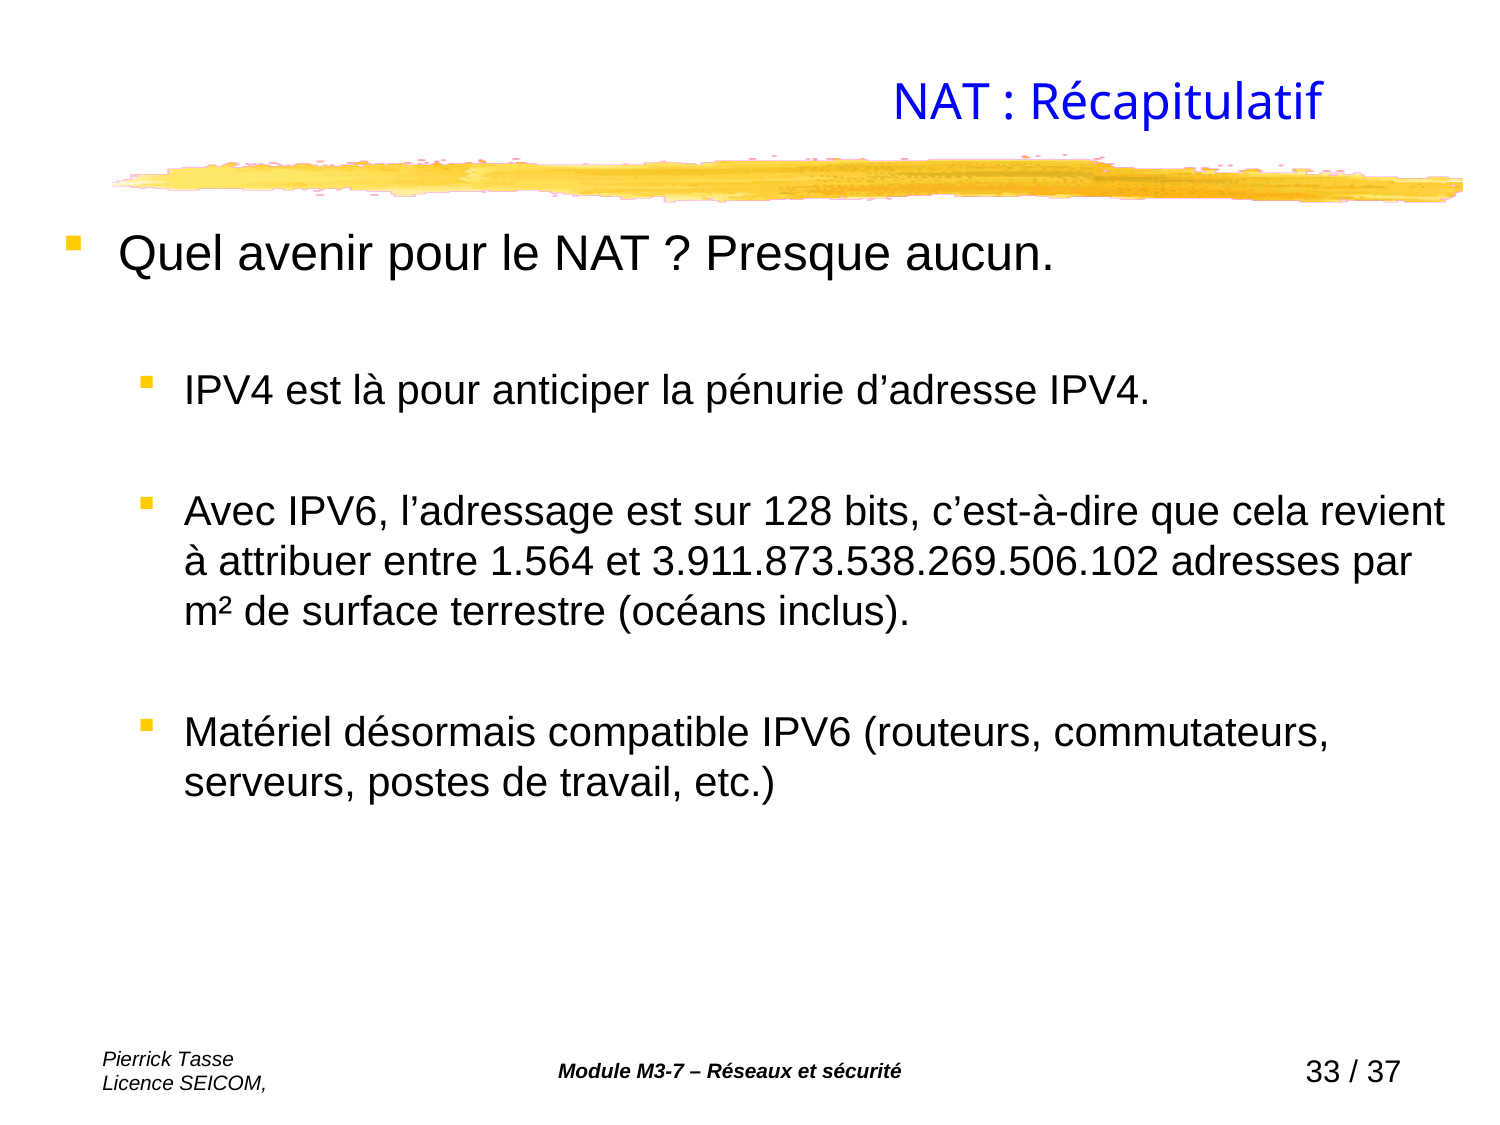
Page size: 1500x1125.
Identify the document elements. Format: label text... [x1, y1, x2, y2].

picture [112, 149, 1463, 212]
title NAT : Récapitulatif [62, 37, 1338, 138]
list Quel avenir pour le NAT ? Presque aucun. IPV4 est là pour anticiper la pénurie d’adresse IPV4. Avec IPV6, l’adressage est sur 128 bits, c’est-à-dire que cela revient à attribuer entre 1.564 et 3.911.873.538.269.506.102 adresses par m² de surface terrestre (océans inclus). Matériel désormais compatible IPV6 (routeurs, commutateurs, serveurs, postes de travail, etc.) [47, 212, 1489, 1016]
